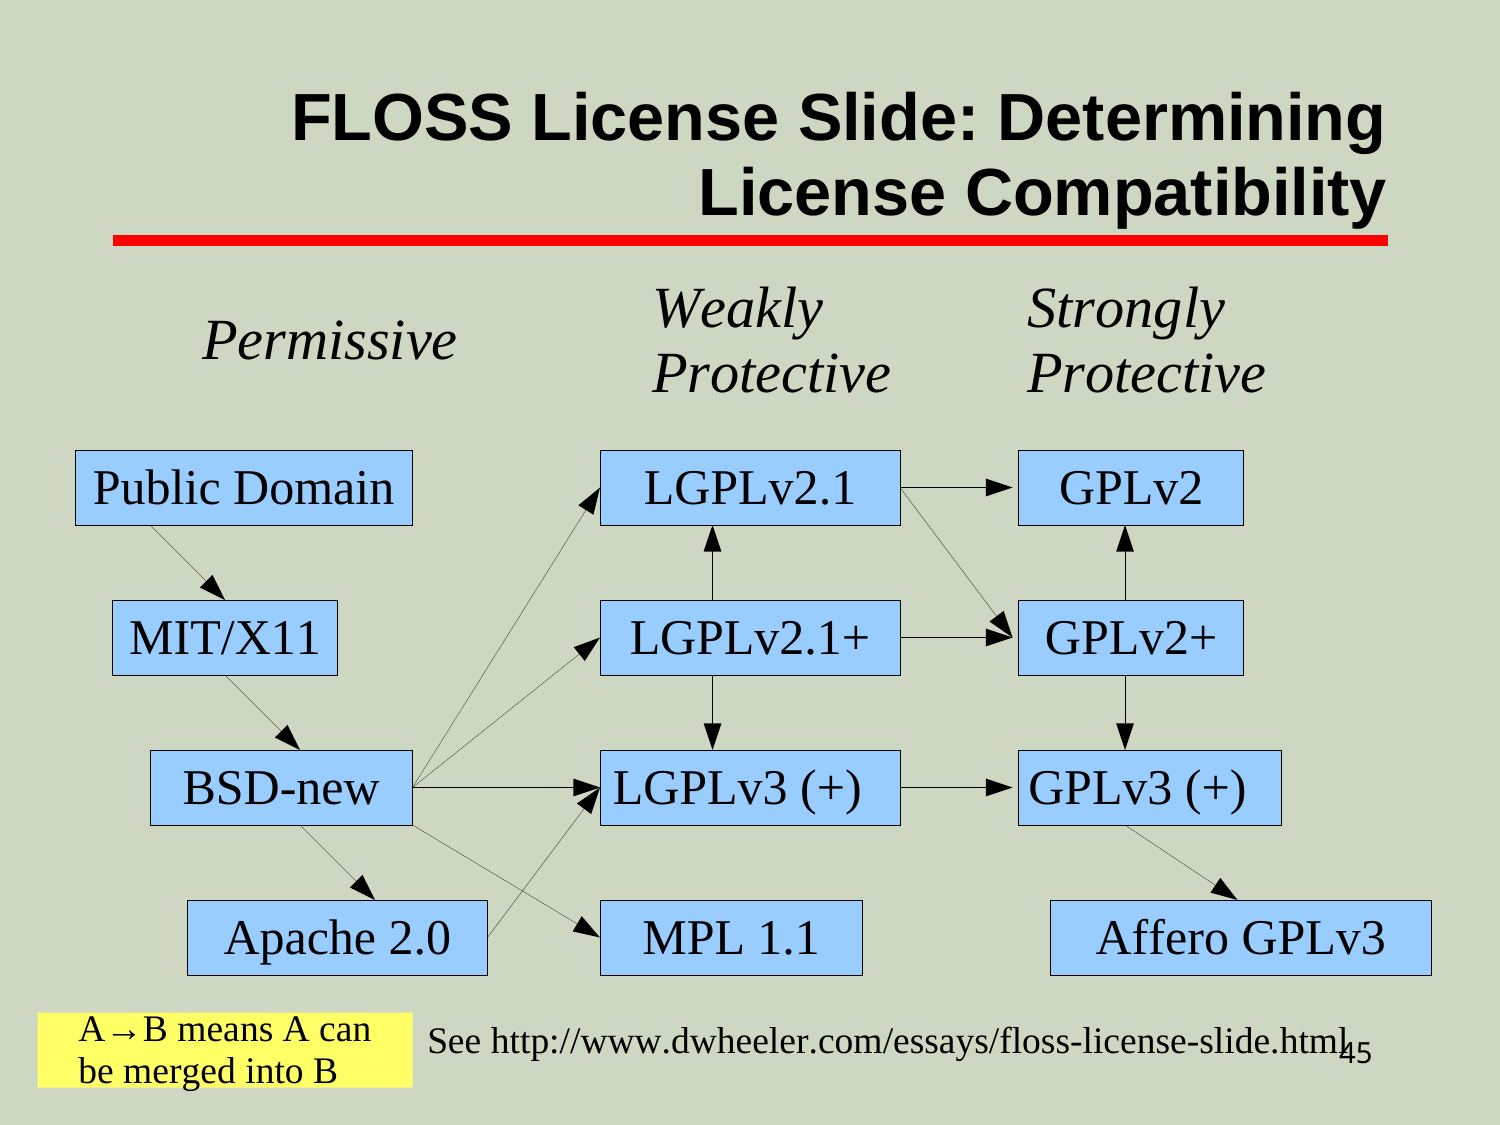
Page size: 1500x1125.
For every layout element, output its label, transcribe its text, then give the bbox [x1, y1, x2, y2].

text_box LGPLv3 (+) [600, 750, 901, 826]
text_box GPLv2 [1018, 450, 1244, 526]
text_box Affero GPLv3 [1050, 900, 1432, 976]
text_box GPLv3 (+) [1018, 750, 1282, 826]
text_box Permissive [187, 299, 473, 380]
text_box A→B means A can be merged into B [37, 1012, 413, 1088]
title FLOSS License Slide: Determining License Compatibility [187, 79, 1388, 230]
text_box Strongly Protective [1012, 268, 1282, 413]
text_box LGPLv2.1 [600, 450, 901, 526]
text_box LGPLv2.1+ [600, 600, 901, 676]
text_box Public Domain [75, 450, 413, 526]
text_box BSD-new [150, 750, 413, 826]
text_box MIT/X11 [112, 600, 338, 676]
text_box Apache 2.0 [187, 900, 488, 976]
text_box GPLv2+ [1018, 600, 1244, 676]
text_box Weakly Protective [637, 268, 907, 413]
text_box See http://www.dwheeler.com/essays/floss-license-slide.html [413, 1012, 1365, 1070]
text_box MPL 1.1 [600, 900, 863, 976]
